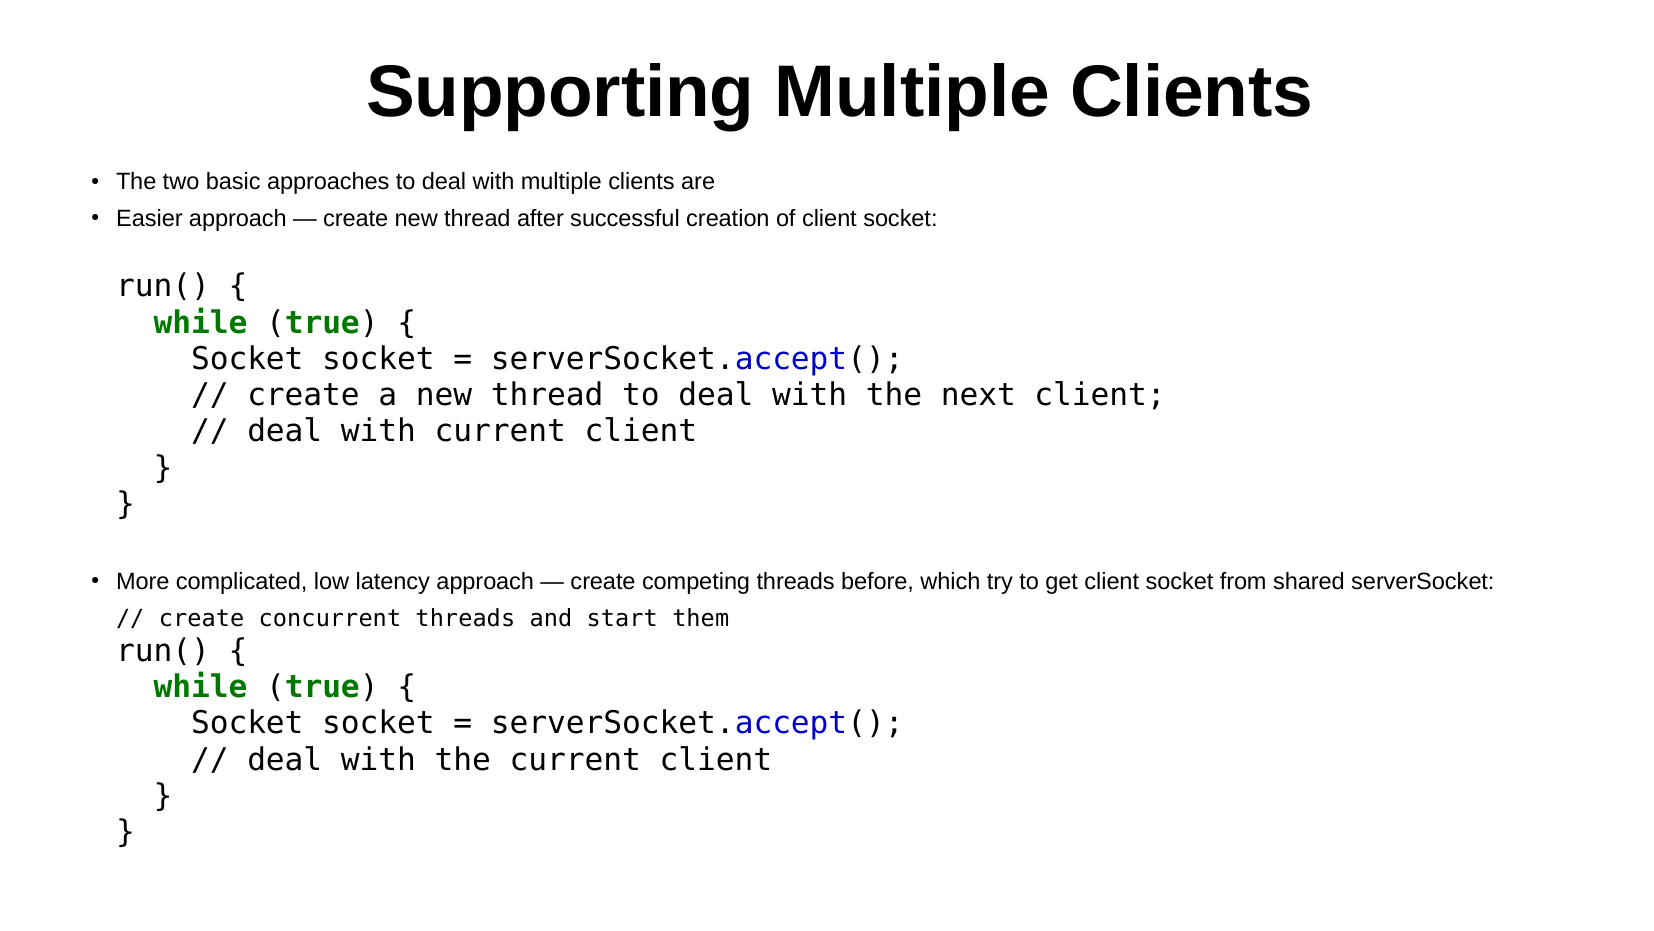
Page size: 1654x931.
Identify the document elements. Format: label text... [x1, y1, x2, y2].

title Supporting Multiple Clients [82, 50, 1571, 133]
list The two basic approaches to deal with multiple clients are Easier approach — create new thread after successful creation of client socket: run() { while (true) { Socket socket = serverSocket.accept(); // create a new thread to deal with the next client; // deal with current client } } More complicated, low latency approach — create competing threads before, which try to get client socket from shared serverSocket: // create concurrent threads and start them run() { while (true) { Socket socket = serverSocket.accept(); // deal with the current client } } [82, 168, 1538, 889]
